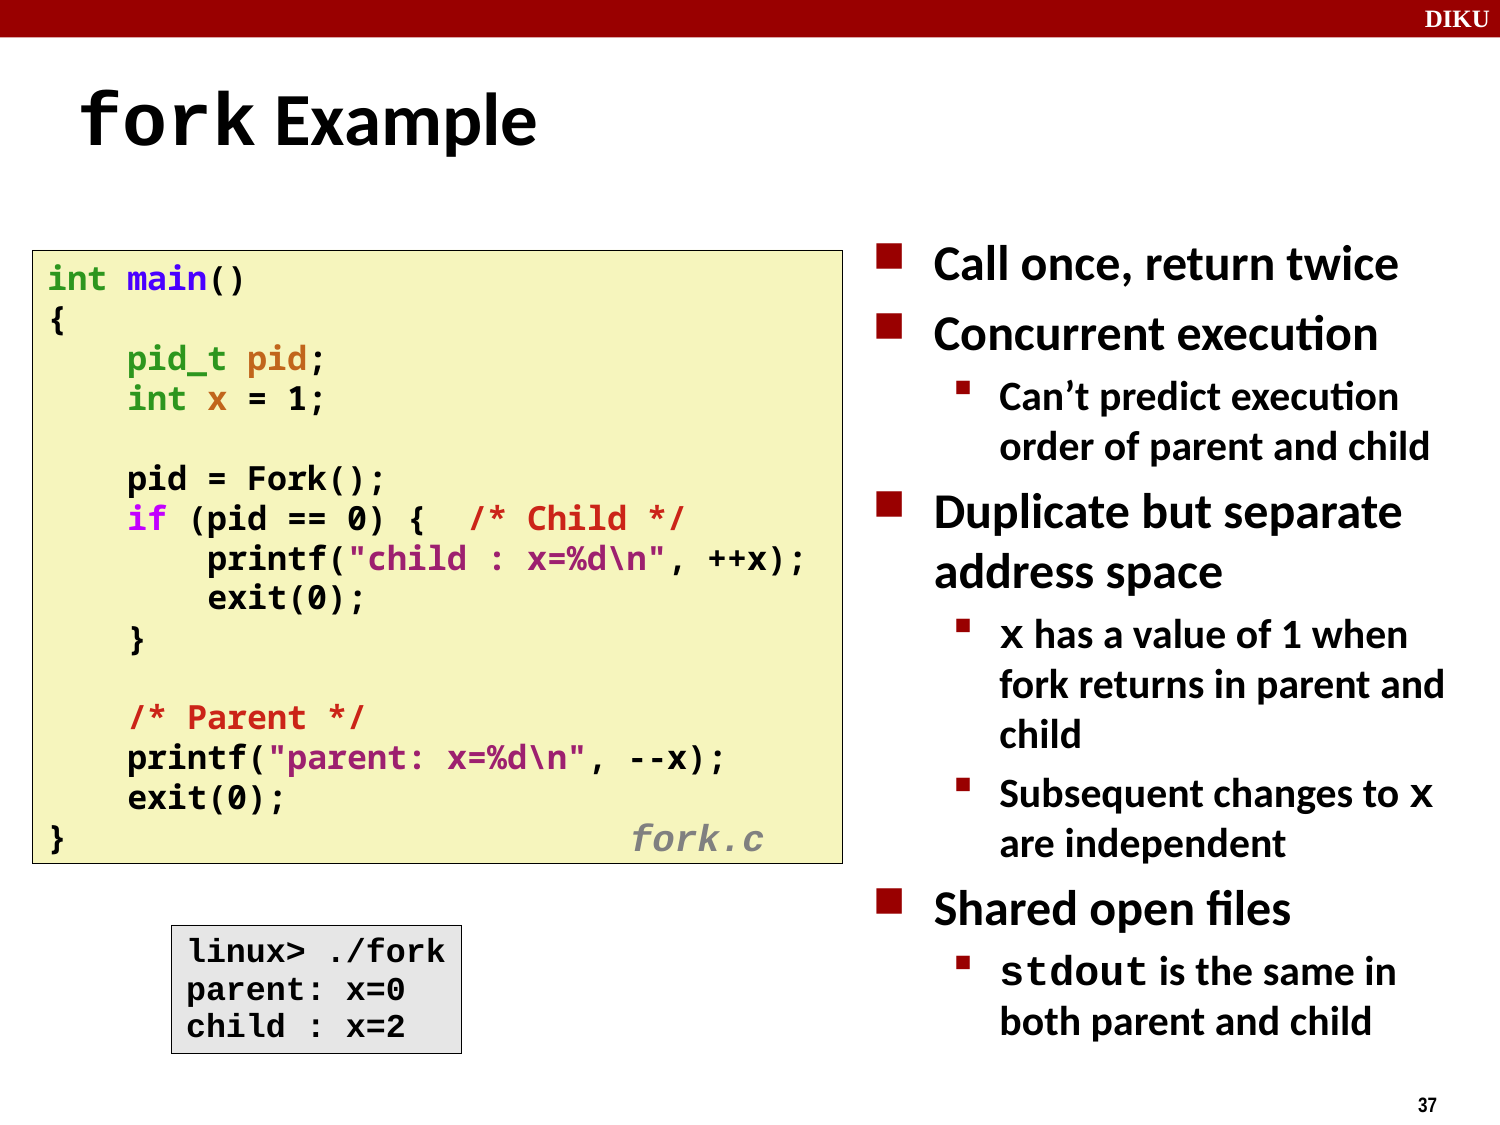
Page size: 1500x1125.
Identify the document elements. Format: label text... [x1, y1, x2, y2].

text_box int main() { pid_t pid; int x = 1; pid = Fork(); if (pid == 0) { /* Child */ printf("child : x=%d\n", ++x); exit(0); } /* Parent */ printf("parent: x=%d\n", --x); exit(0); } [32, 249, 842, 864]
text_box fork.c [614, 809, 780, 868]
text_box Call once, return twice Concurrent execution Can’t predict execution order of parent and child Duplicate but separate address space x has a value of 1 when fork returns in parent and child Subsequent changes to x are independent Shared open files stdout is the same in both parent and child [862, 222, 1488, 1075]
text_box linux> ./fork parent: x=0 child : x=2 [171, 924, 462, 1053]
title fork Example [62, 68, 998, 163]
